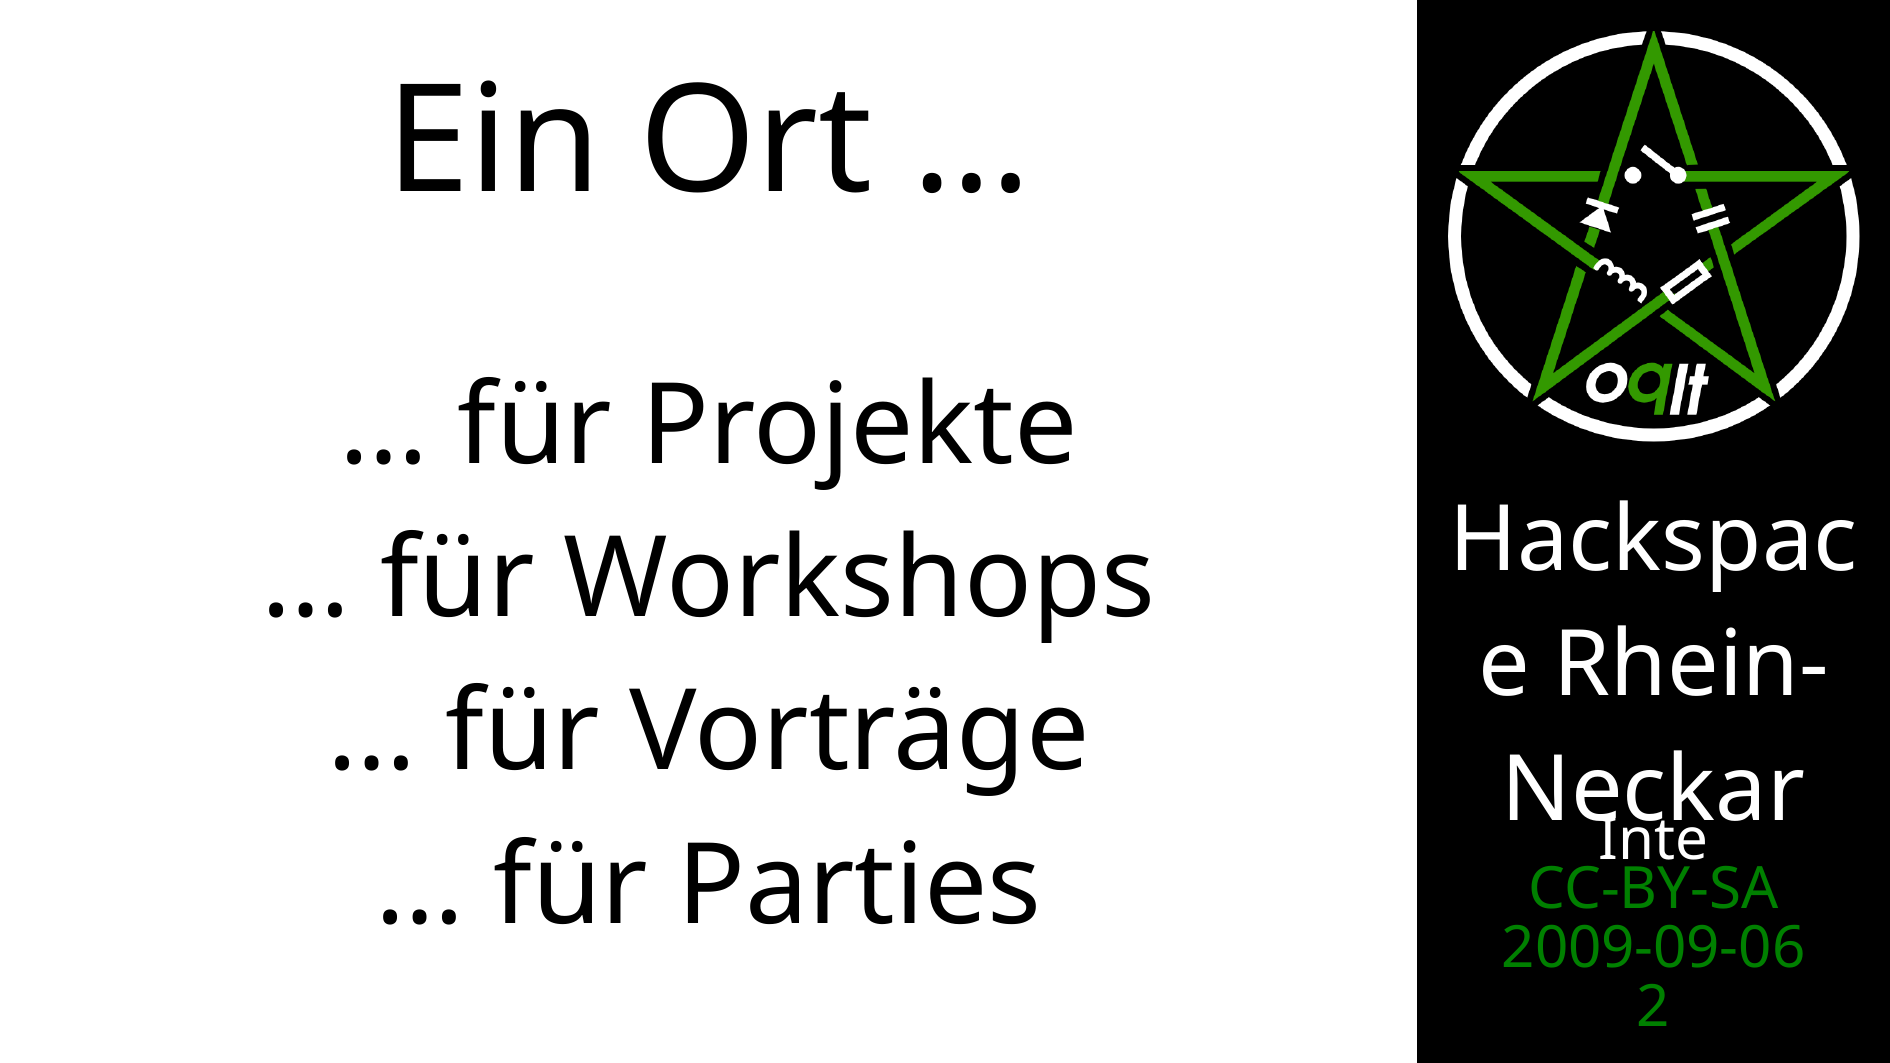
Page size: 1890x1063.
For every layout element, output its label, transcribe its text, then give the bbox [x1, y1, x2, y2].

subtitle … für Projekte … für Workshops … für Vorträge … für Parties [29, 273, 1388, 1027]
picture [1446, 29, 1861, 443]
title Ein Ort … [29, 36, 1388, 229]
